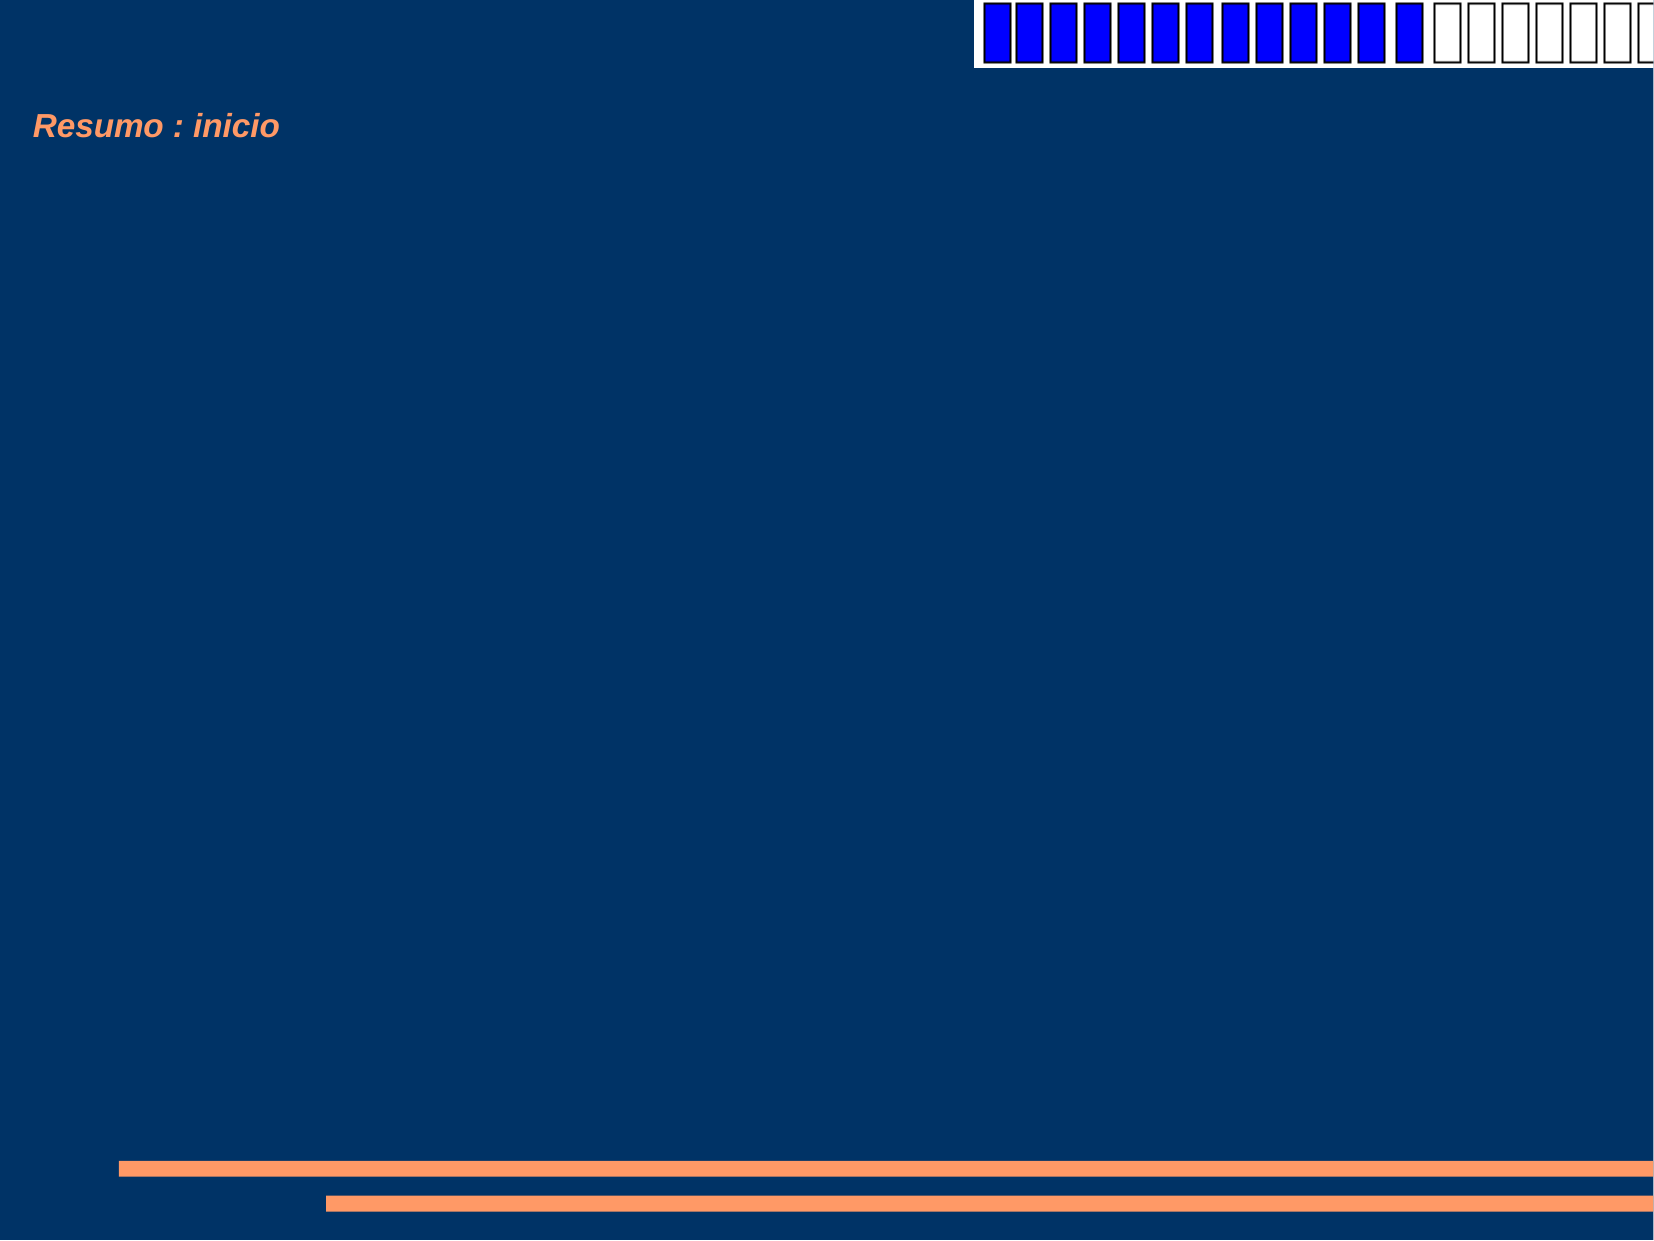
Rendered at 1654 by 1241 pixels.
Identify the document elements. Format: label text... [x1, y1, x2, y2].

title Resumo : inicio [32, 29, 709, 222]
picture [974, 0, 1654, 68]
